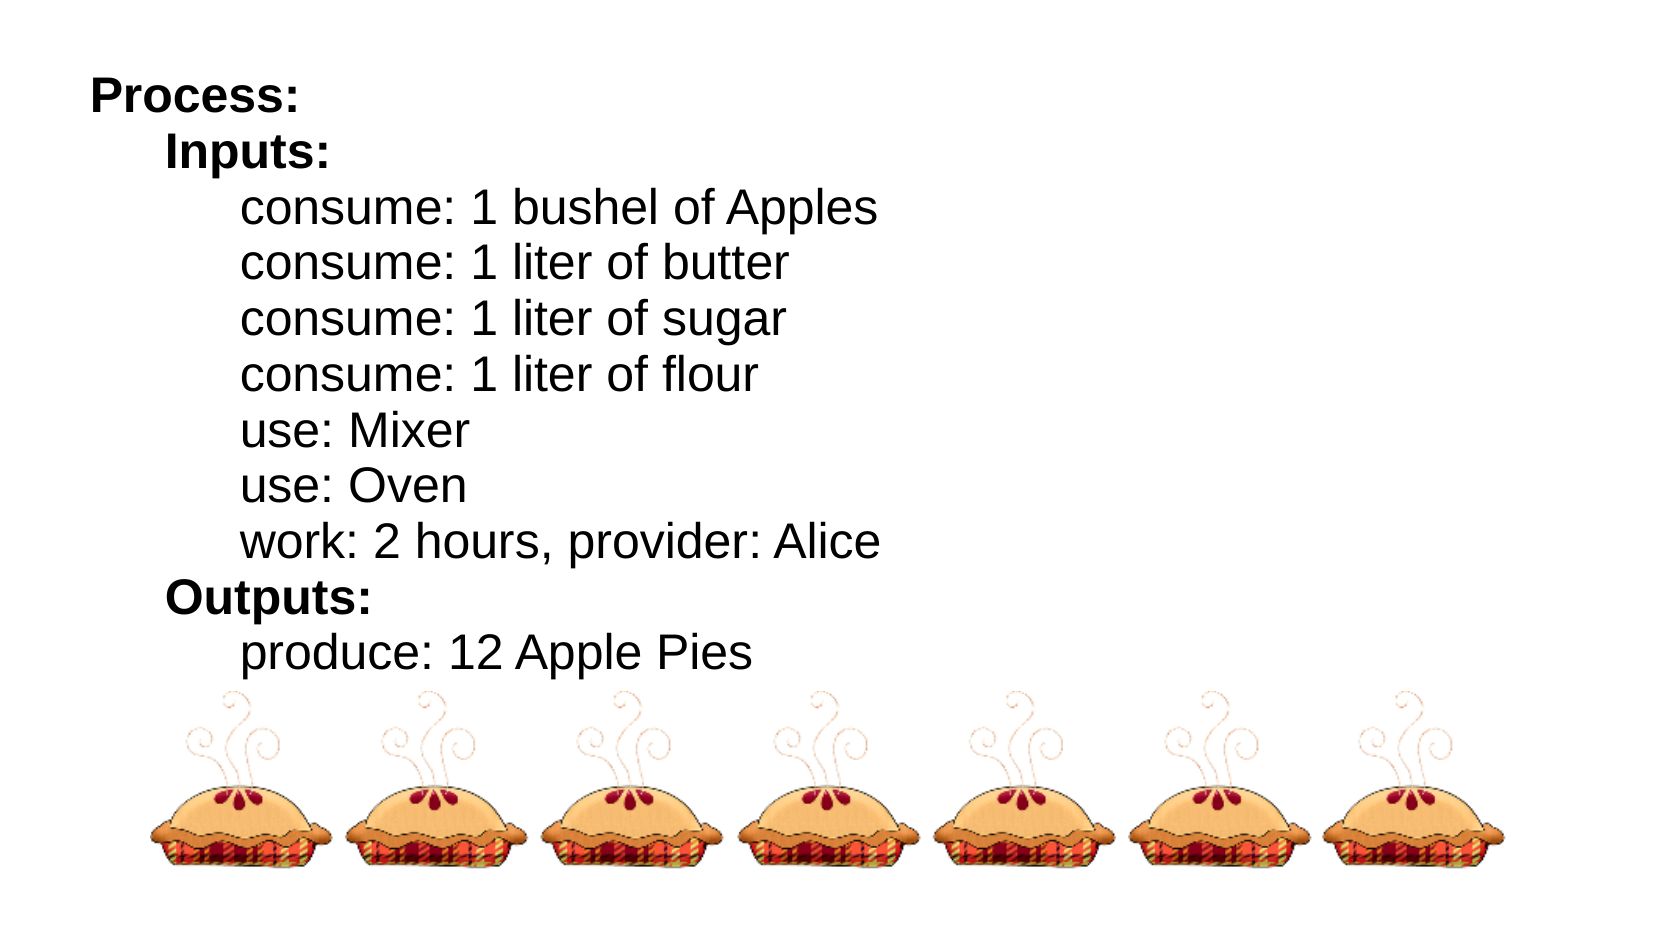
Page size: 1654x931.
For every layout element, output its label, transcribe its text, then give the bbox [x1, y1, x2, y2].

text_box Process: Inputs: consume: 1 bushel of Apples consume: 1 liter of butter consume: 1 liter of sugar consume: 1 liter of flour use: Mixer use: Oven work: 2 hours, provider: Alice Outputs: produce: 12 Apple Pies [75, 60, 1576, 689]
picture [150, 691, 1507, 871]
